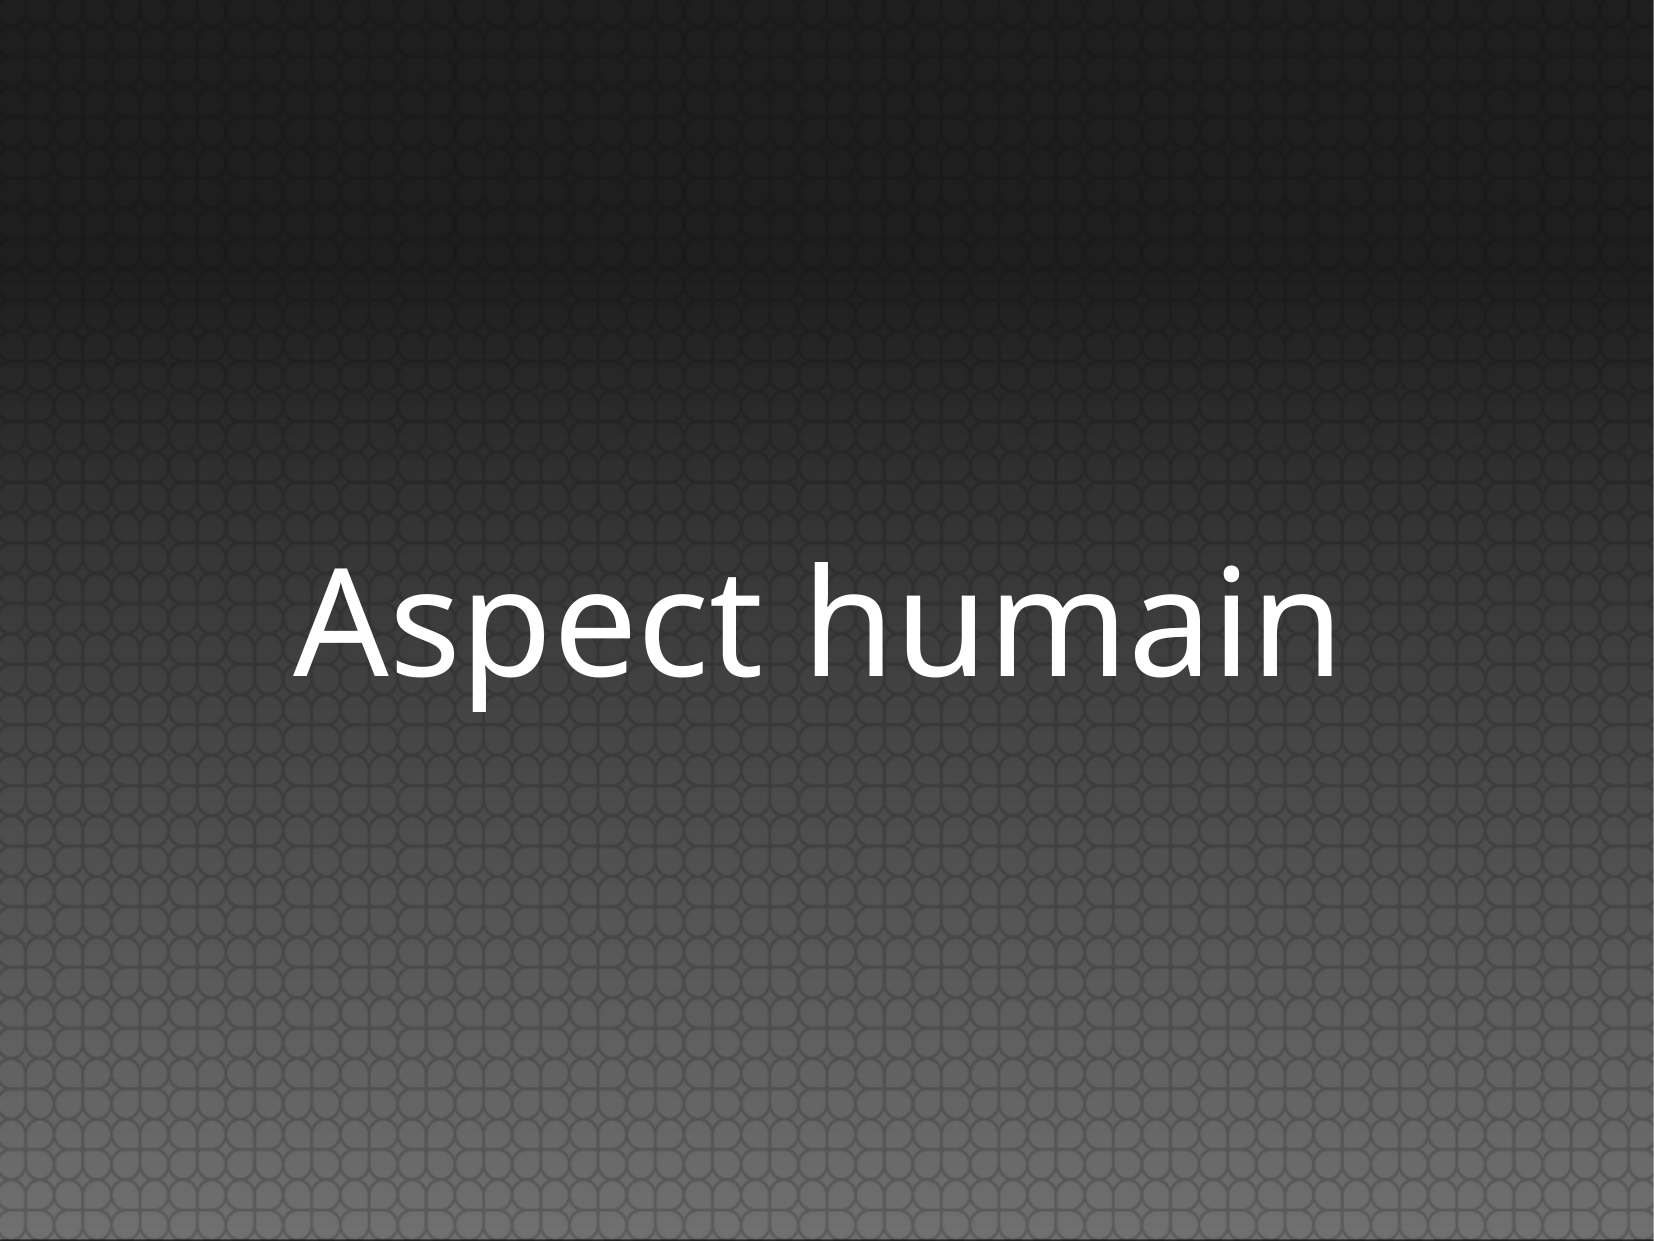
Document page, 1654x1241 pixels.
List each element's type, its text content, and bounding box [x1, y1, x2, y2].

picture [0, 0, 1654, 1241]
title Aspect humain [75, 525, 1564, 713]
